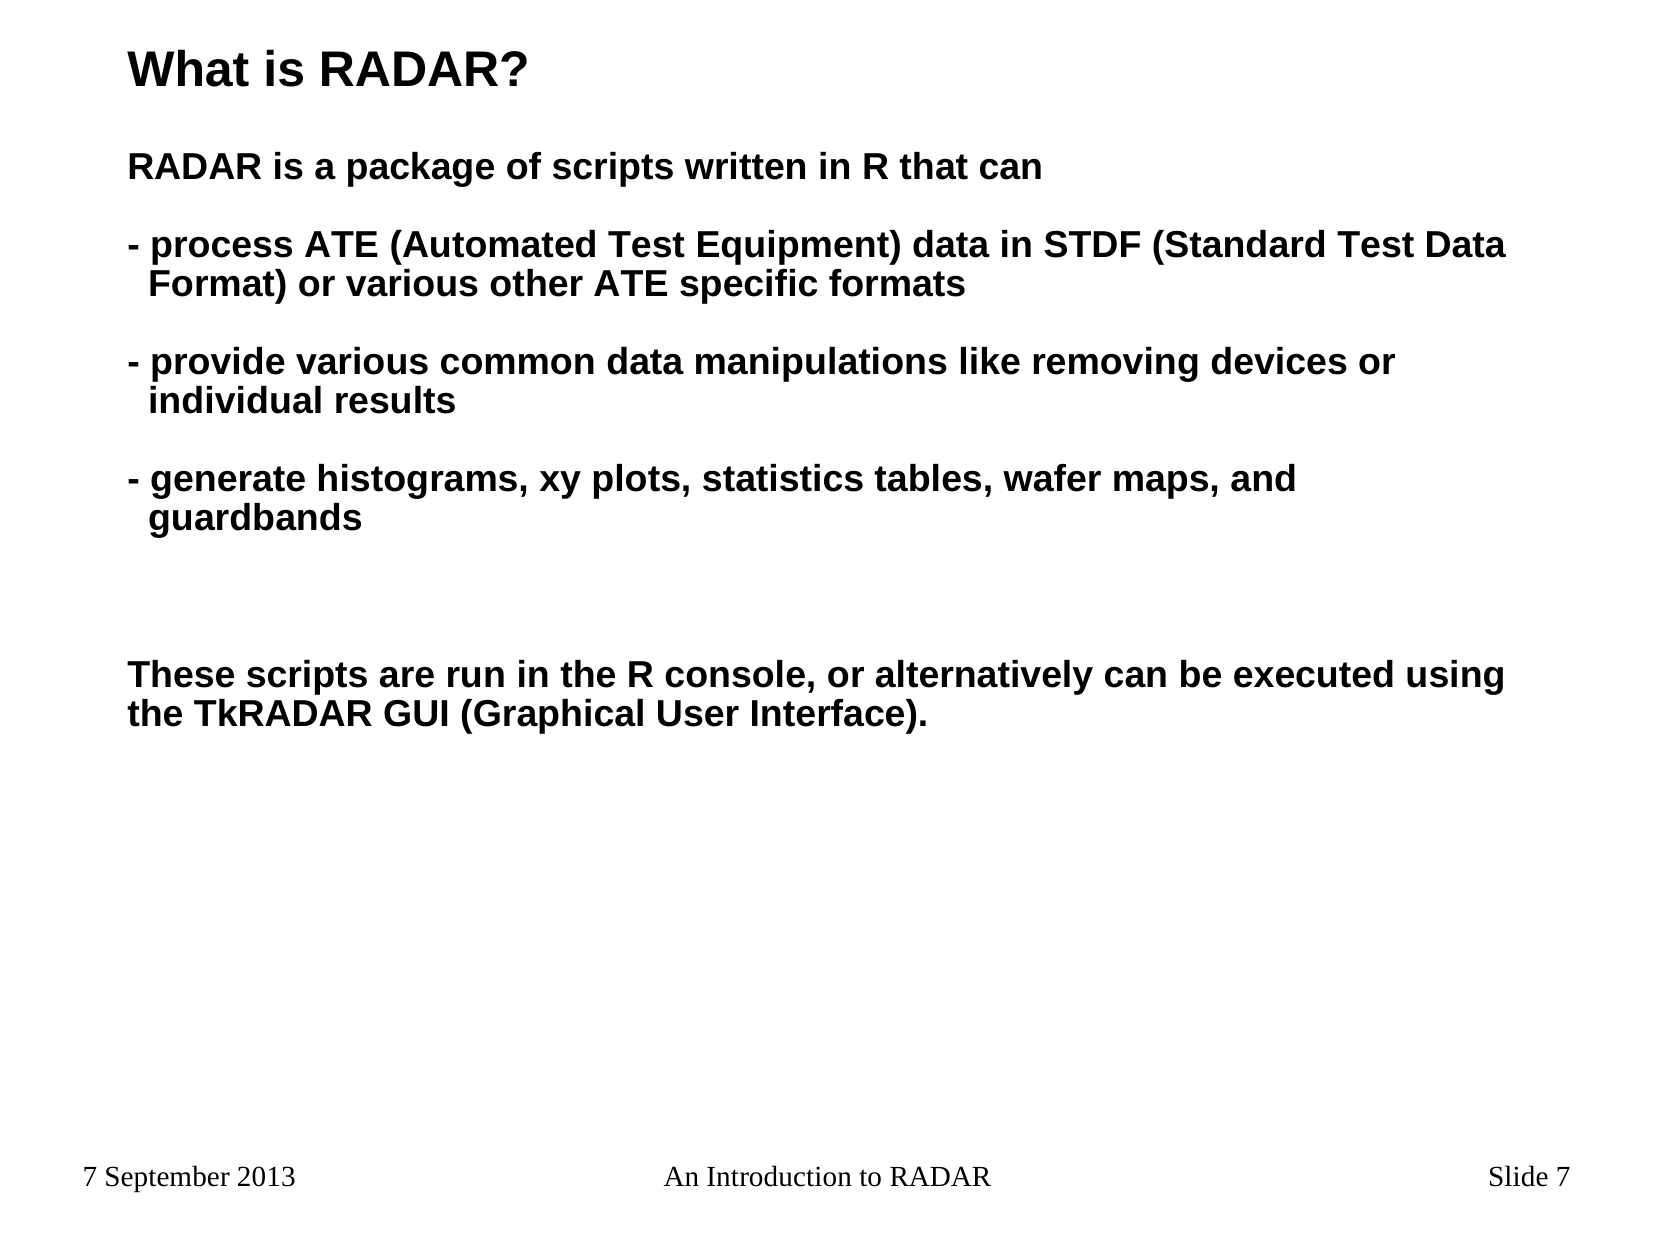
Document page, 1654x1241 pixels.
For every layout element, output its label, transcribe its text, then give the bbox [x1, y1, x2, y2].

text_box What is RADAR? RADAR is a package of scripts written in R that can - process ATE (Automated Test Equipment) data in STDF (Standard Test Data Format) or various other ATE specific formats - provide various common data manipulations like removing devices or individual results - generate histograms, xy plots, statistics tables, wafer maps, and guardbands These scripts are run in the R console, or alternatively can be executed using the TkRADAR GUI (Graphical User Interface). [112, 37, 1561, 859]
